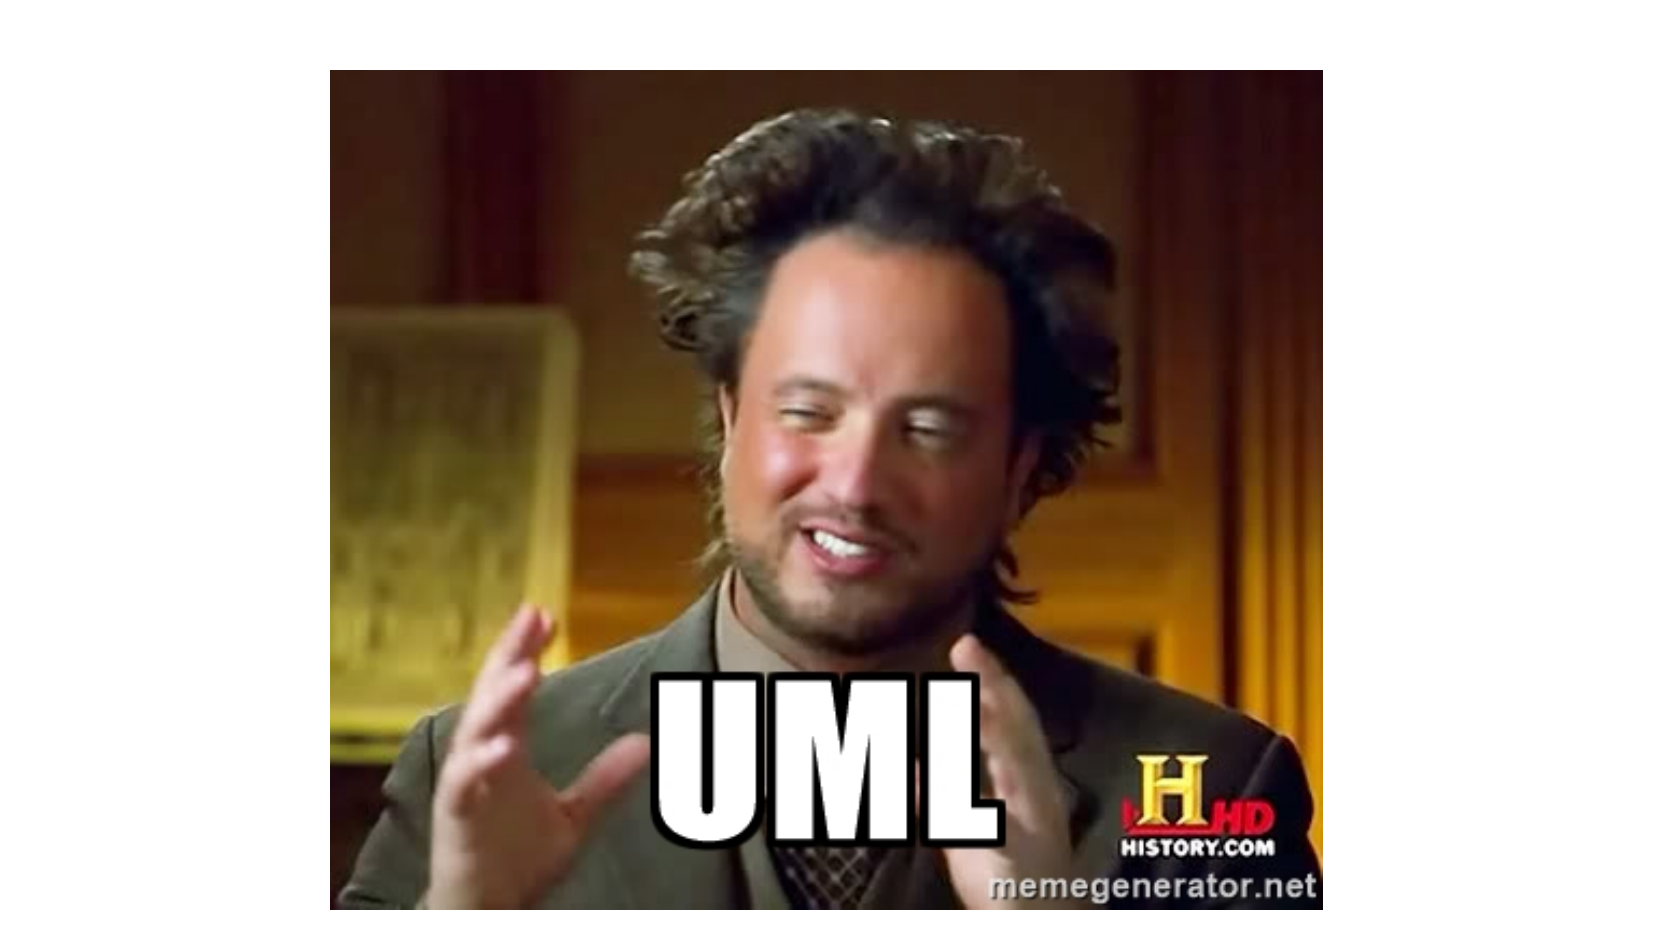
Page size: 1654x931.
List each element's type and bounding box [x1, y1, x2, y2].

picture [330, 70, 1323, 910]
